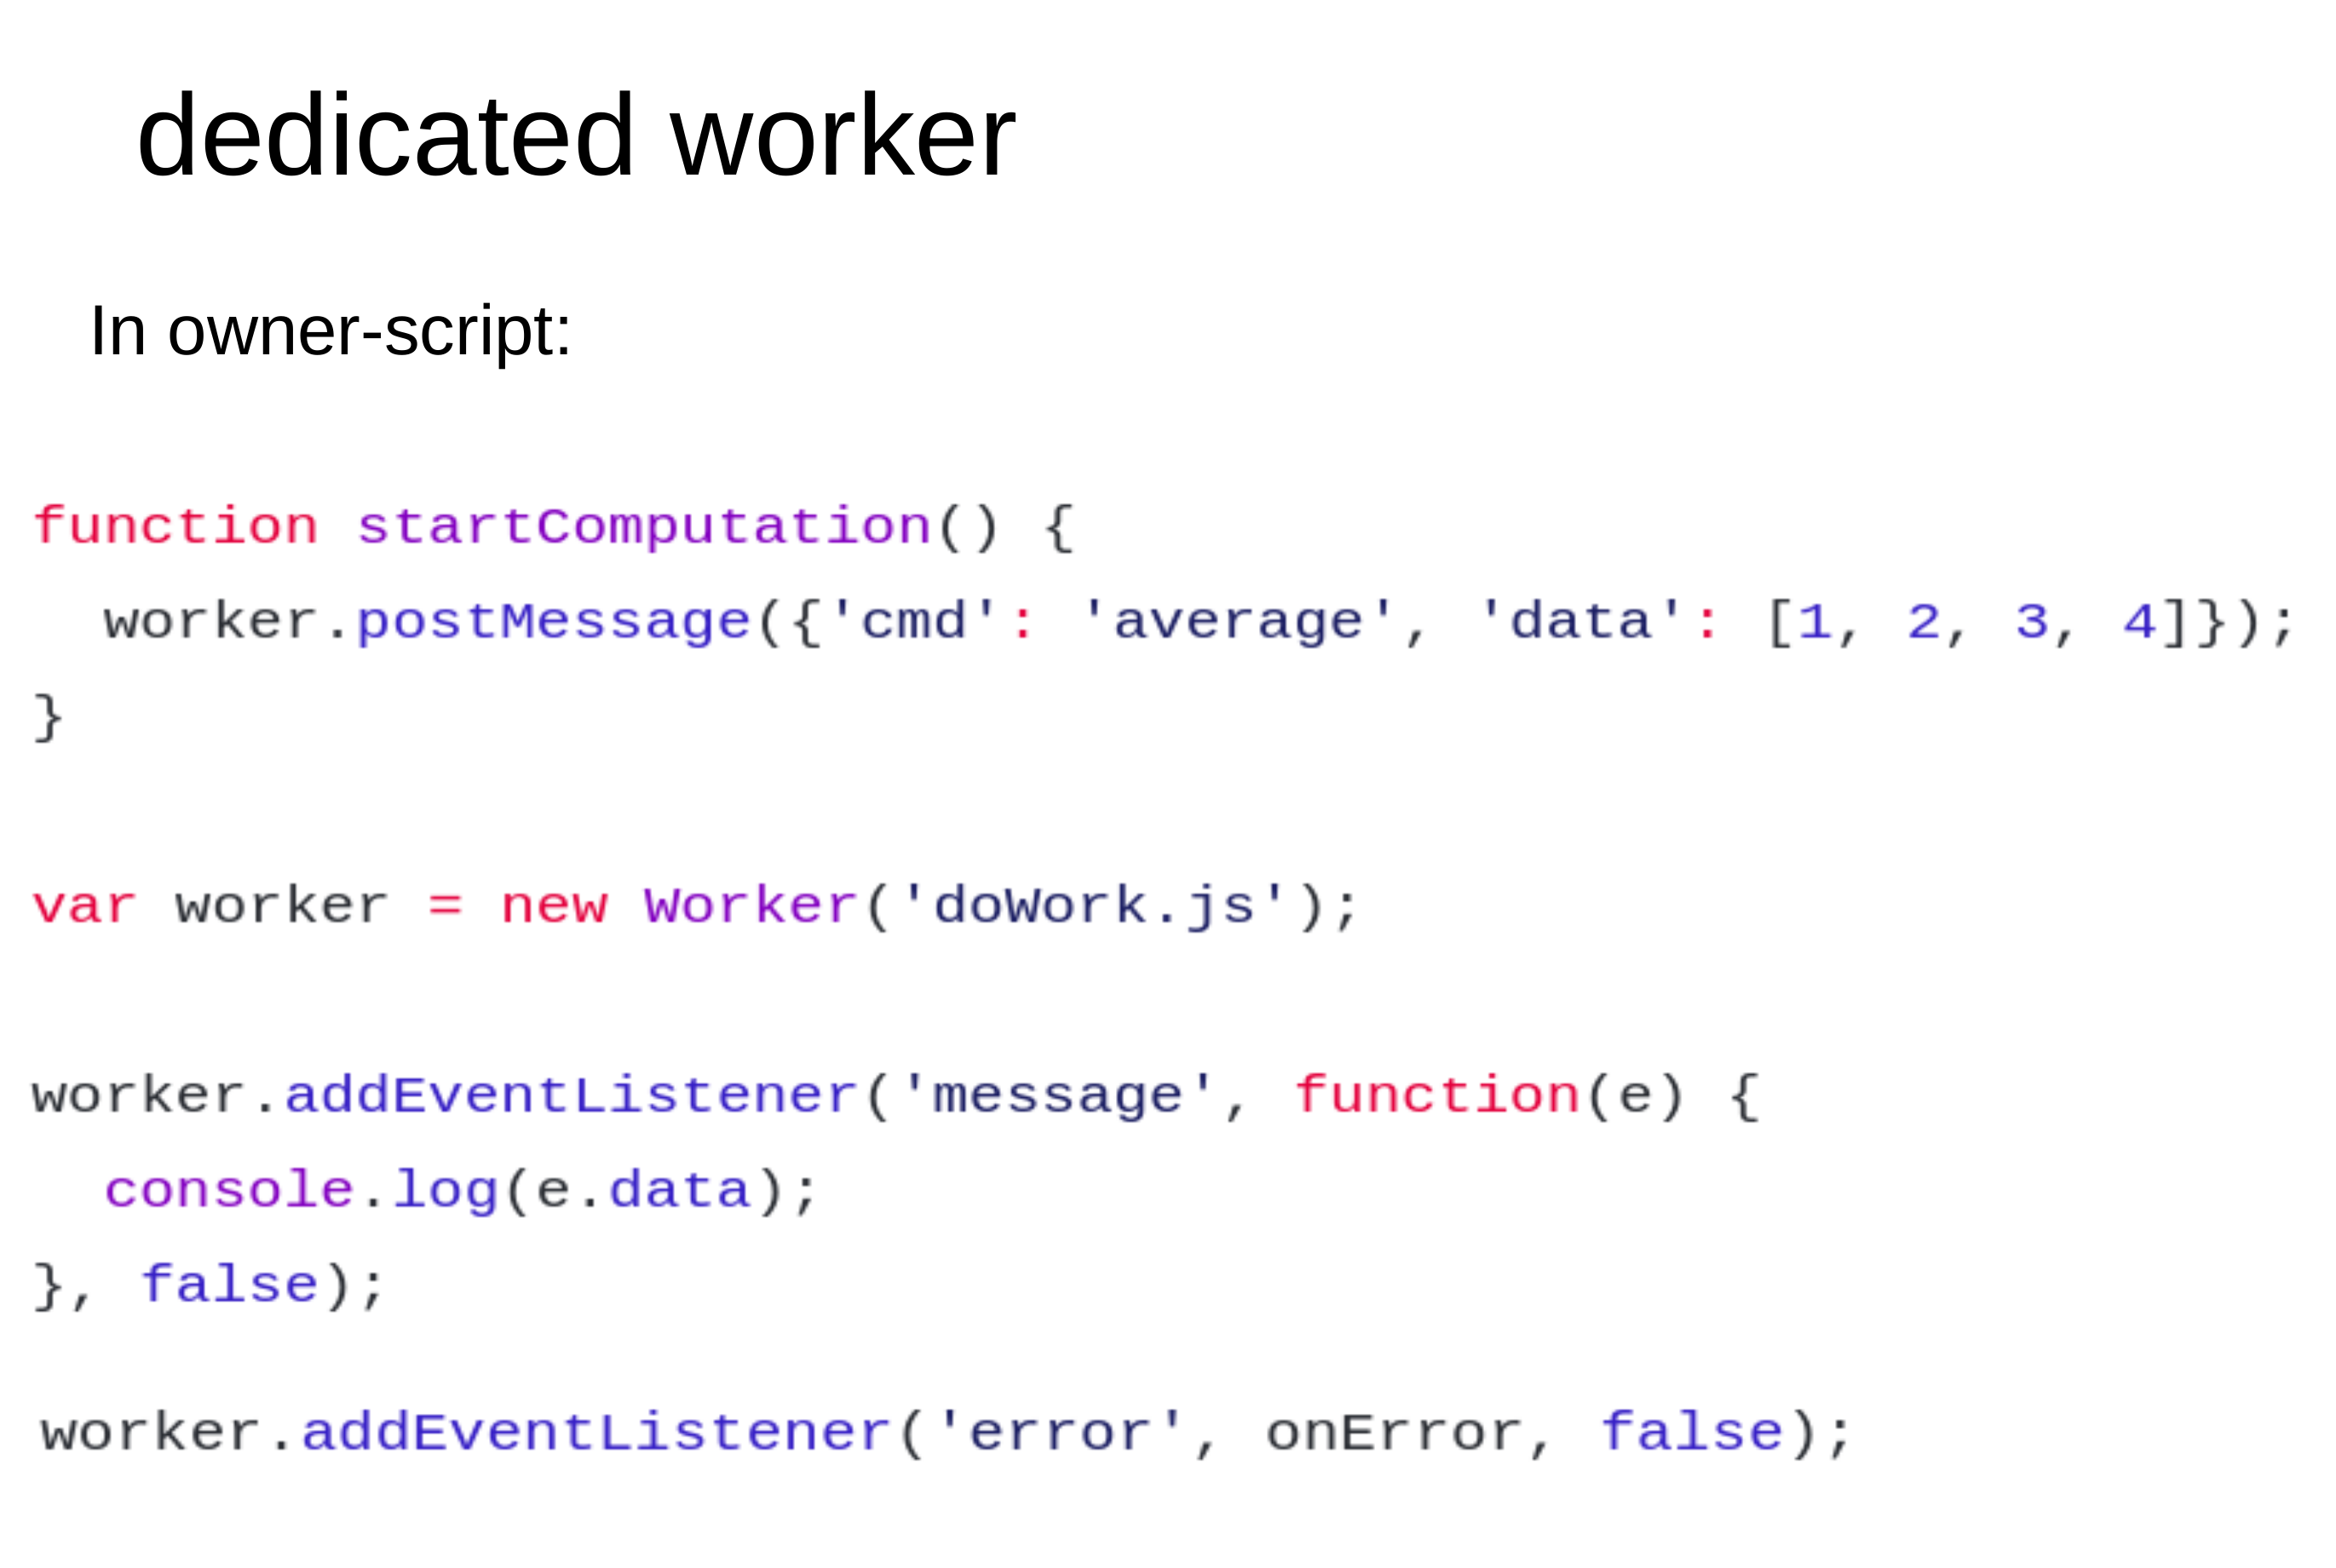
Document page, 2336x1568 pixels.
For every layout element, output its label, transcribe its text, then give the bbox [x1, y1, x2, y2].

picture [14, 492, 2311, 1328]
title dedicated worker [10, 0, 1145, 327]
text_box In owner-script: [76, 284, 923, 421]
picture [29, 1384, 1884, 1479]
